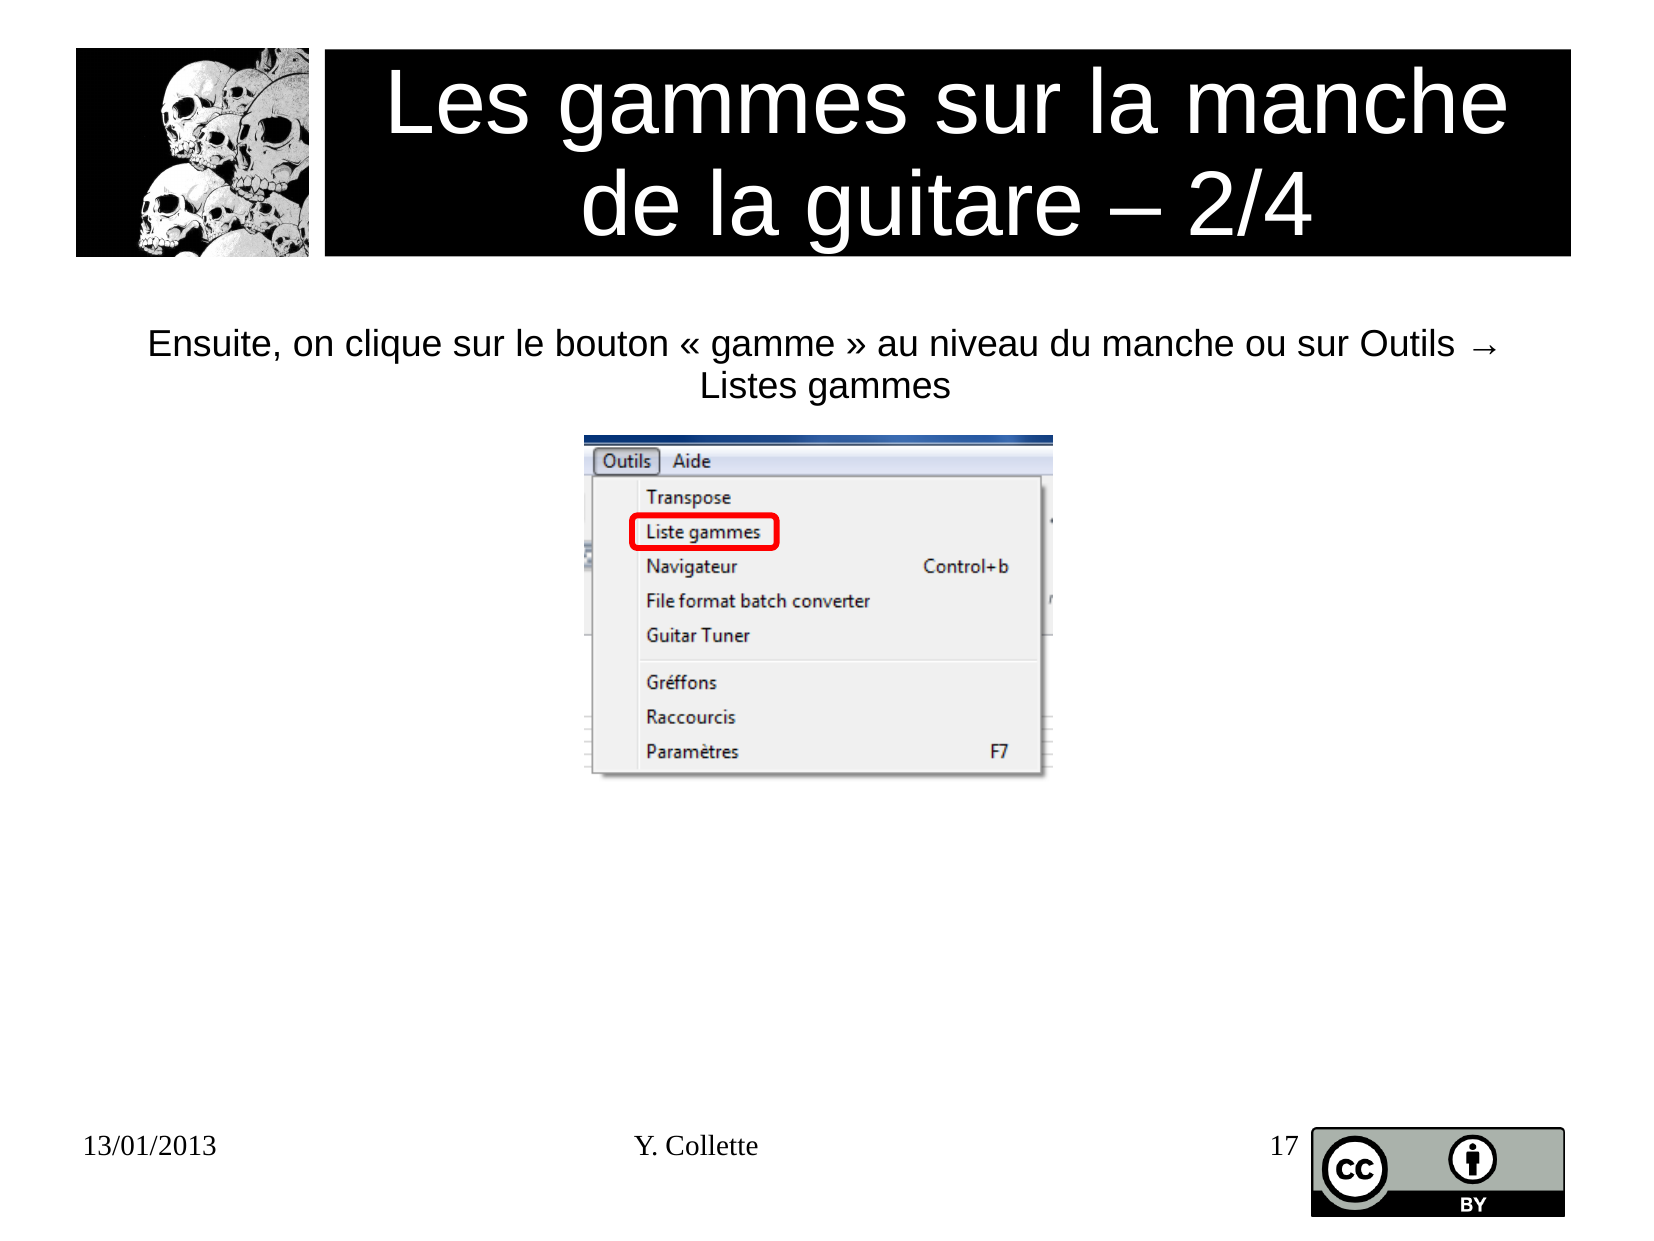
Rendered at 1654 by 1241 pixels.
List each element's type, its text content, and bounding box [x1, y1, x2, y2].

picture [584, 435, 1053, 782]
picture [76, 48, 309, 257]
text_box Ensuite, on clique sur le bouton « gamme » au niveau du manche ou sur Outils → Listes gammes [93, 314, 1558, 414]
title Les gammes sur la manche de la guitare – 2/4 [324, 49, 1571, 257]
picture [1311, 1127, 1565, 1217]
